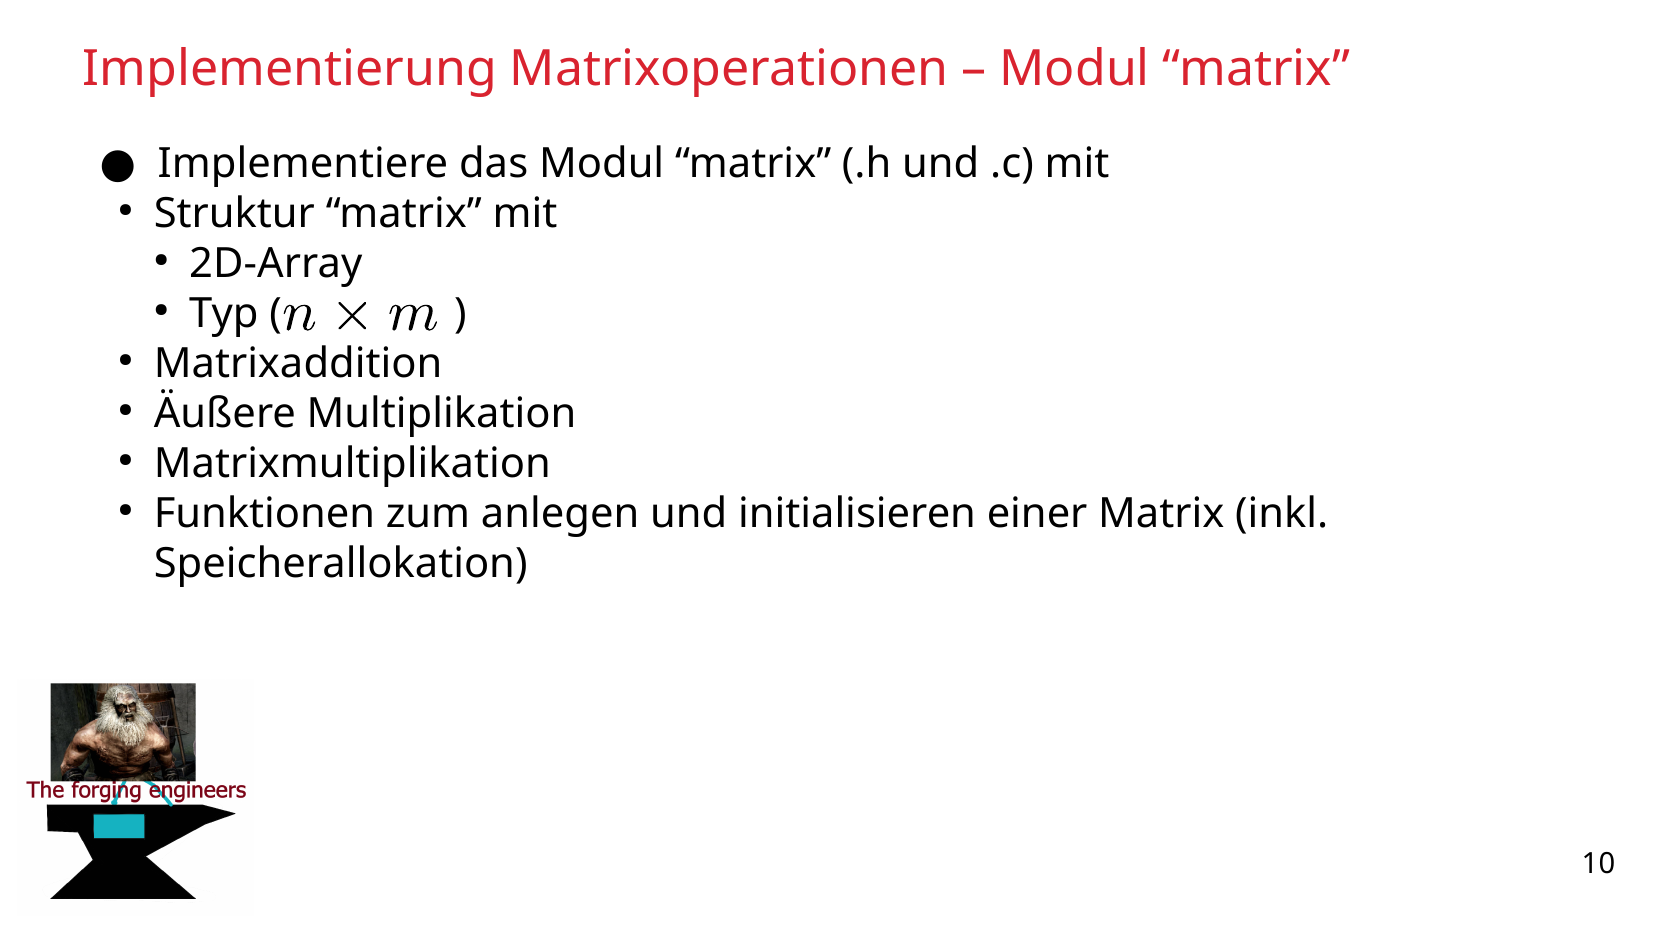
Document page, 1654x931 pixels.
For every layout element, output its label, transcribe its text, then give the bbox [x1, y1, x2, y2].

text_box [283, 302, 438, 331]
title Implementierung Matrixoperationen – Modul “matrix” [82, 37, 1571, 95]
text_box Implementiere das Modul “matrix” (.h und .c) mit Struktur “matrix” mit 2D-Array Typ ( ) Matrixaddition Äußere Multiplikation Matrixmultiplikation Funktionen zum anlegen und initialisieren einer Matrix (inkl. Speicherallokation) [82, 135, 1465, 650]
picture [17, 679, 254, 916]
